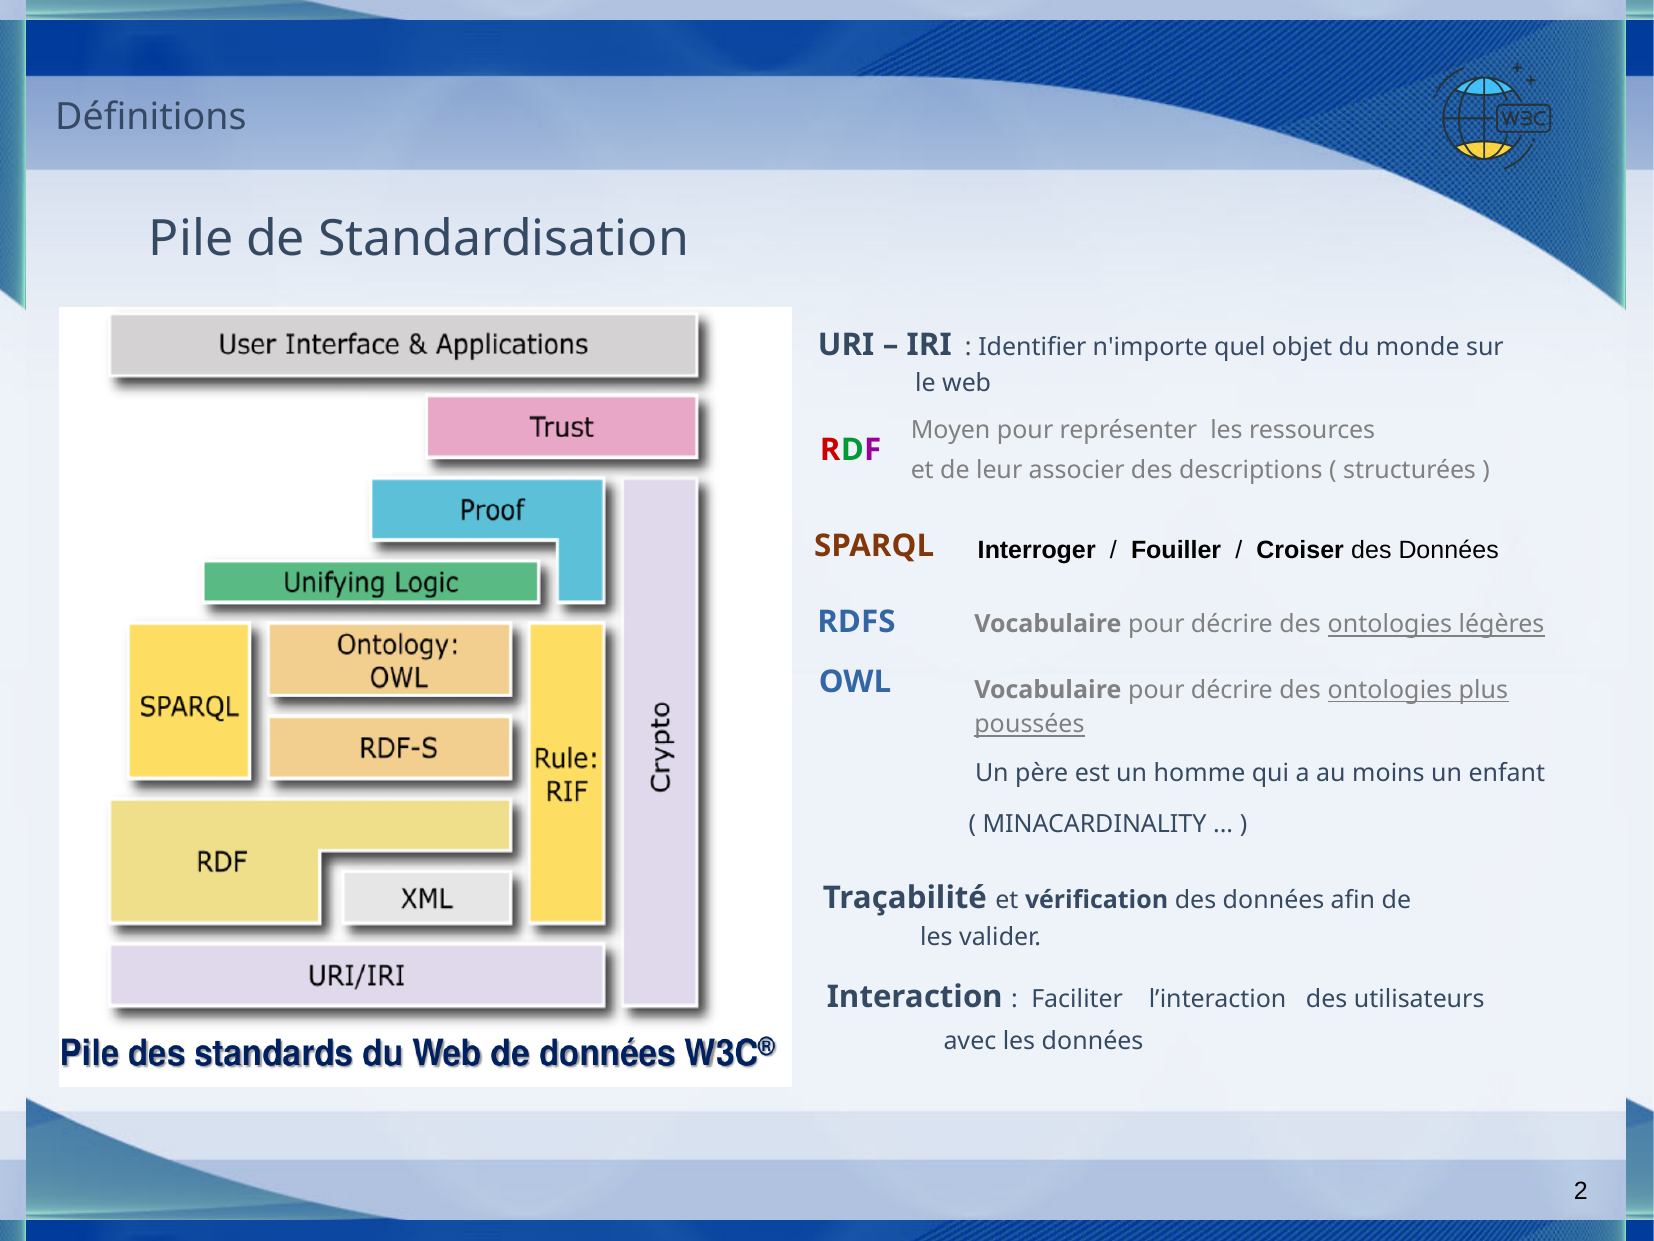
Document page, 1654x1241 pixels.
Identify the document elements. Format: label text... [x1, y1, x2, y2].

text_box et de leur associer des descriptions ( structurées ) [910, 439, 1548, 499]
text_box Traçabilité et vérification des données afin de les valider. [808, 868, 1530, 949]
text_box Vocabulaire pour décrire des ontologies plus poussées [974, 676, 1601, 736]
text_box Vocabulaire pour décrire des ontologies légères [974, 593, 1601, 653]
text_box Interroger / Fouiller / Croiser des Données [955, 528, 1548, 600]
title RDF [820, 418, 910, 480]
title RDFS [809, 584, 934, 656]
title Pile de Standardisation [94, 200, 745, 272]
title Un père est un homme qui a au moins un enfant ( MINACARDINALITY ... ) [968, 738, 1601, 839]
title Définitions [42, 77, 260, 154]
text_box Moyen pour représenter les ressources [910, 399, 1411, 439]
text_box OWL [804, 651, 926, 703]
text_box URI – IRI : Identifier n'importe quel objet du monde sur le web [803, 314, 1583, 395]
text_box 2 [1559, 1169, 1625, 1241]
picture [0, 0, 1654, 1241]
title Interaction : Faciliter l’interaction des utilisateurs avec les données [826, 956, 1583, 1052]
title SPARQL [814, 516, 980, 573]
